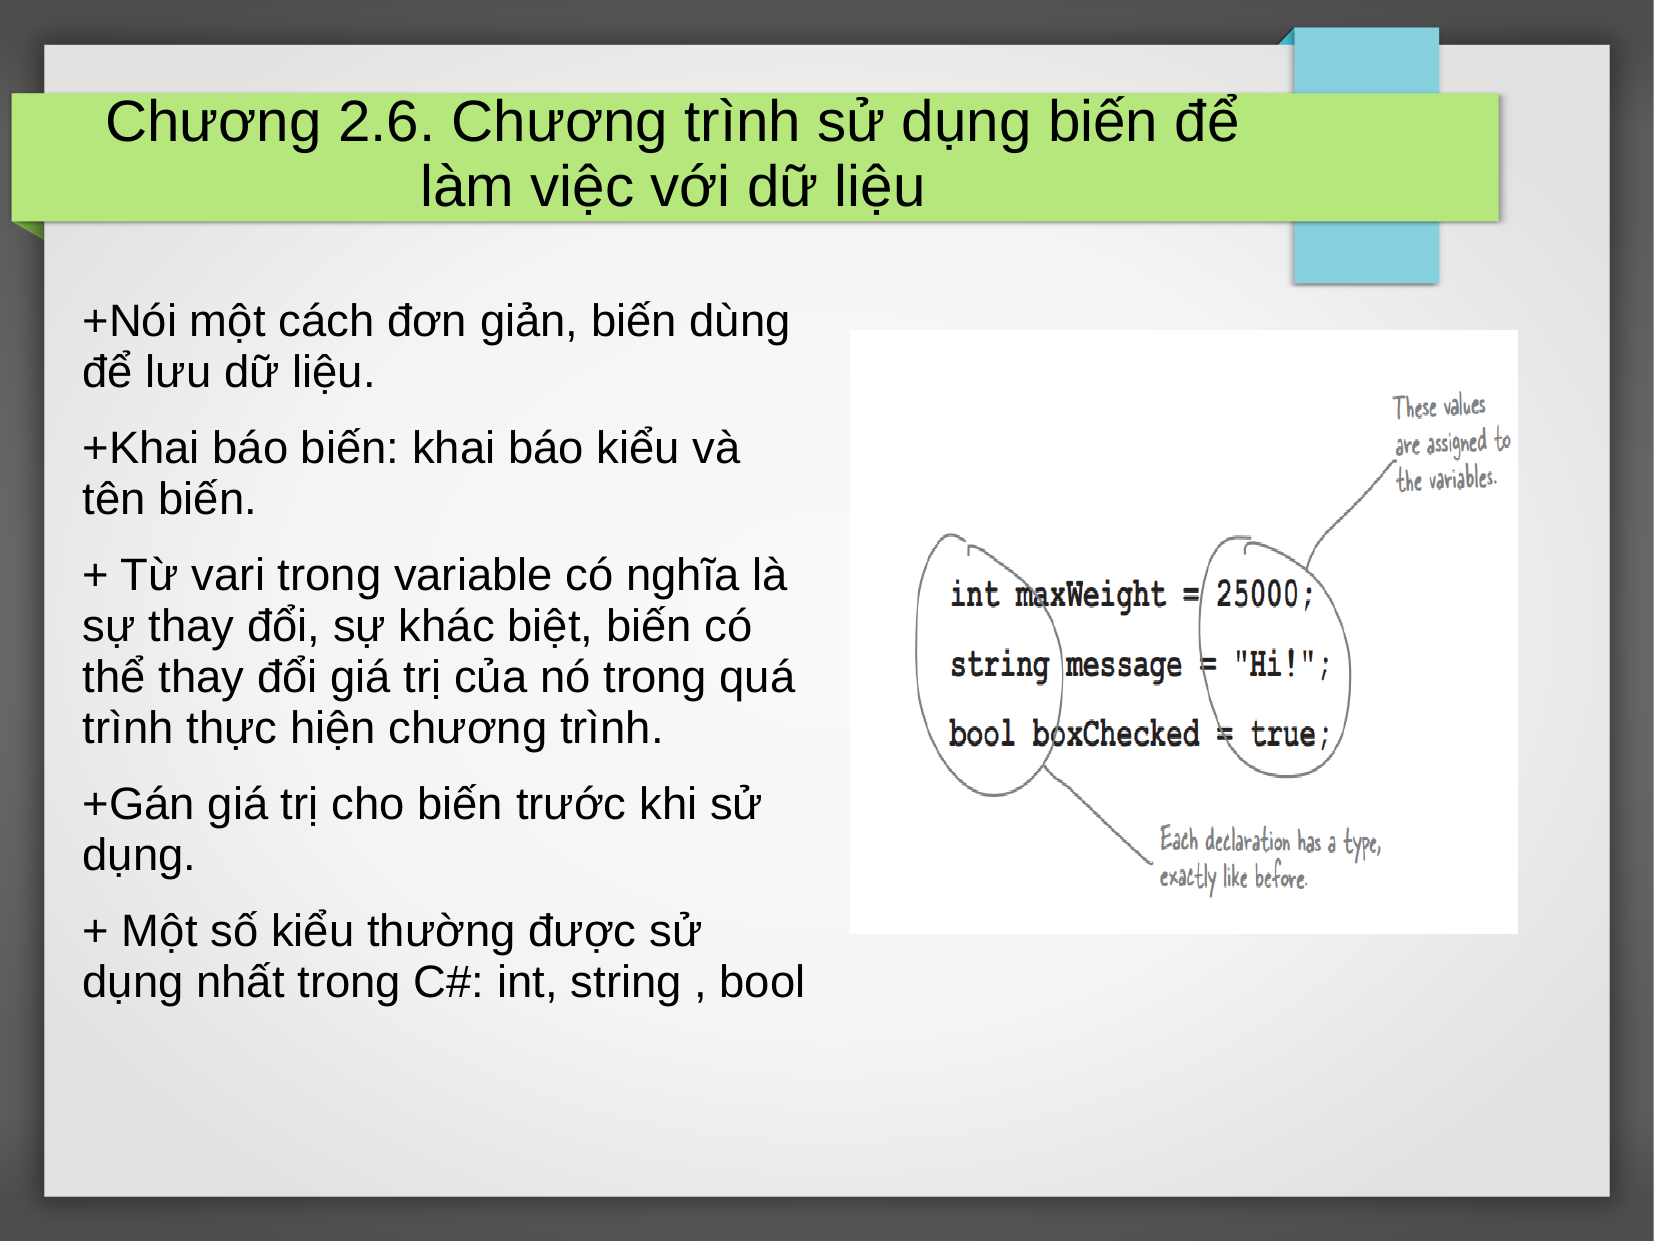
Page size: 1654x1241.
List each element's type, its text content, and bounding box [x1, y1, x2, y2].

title Chương 2.6. Chương trình sử dụng biến để làm việc với dữ liệu [82, 88, 1264, 219]
list +Nói một cách đơn giản, biến dùng để lưu dữ liệu. +Khai báo biến: khai báo kiểu và tên biến. + Từ vari trong variable có nghĩa là sự thay đổi, sự khác biệt, biến có thể thay đổi giá trị của nó trong quá trình thực hiện chương trình. +Gán giá trị cho biến trước khi sử dụng. + Một số kiểu thường được sử dụng nhất trong C#: int, string , bool [82, 295, 809, 1015]
picture [0, 0, 1654, 1241]
